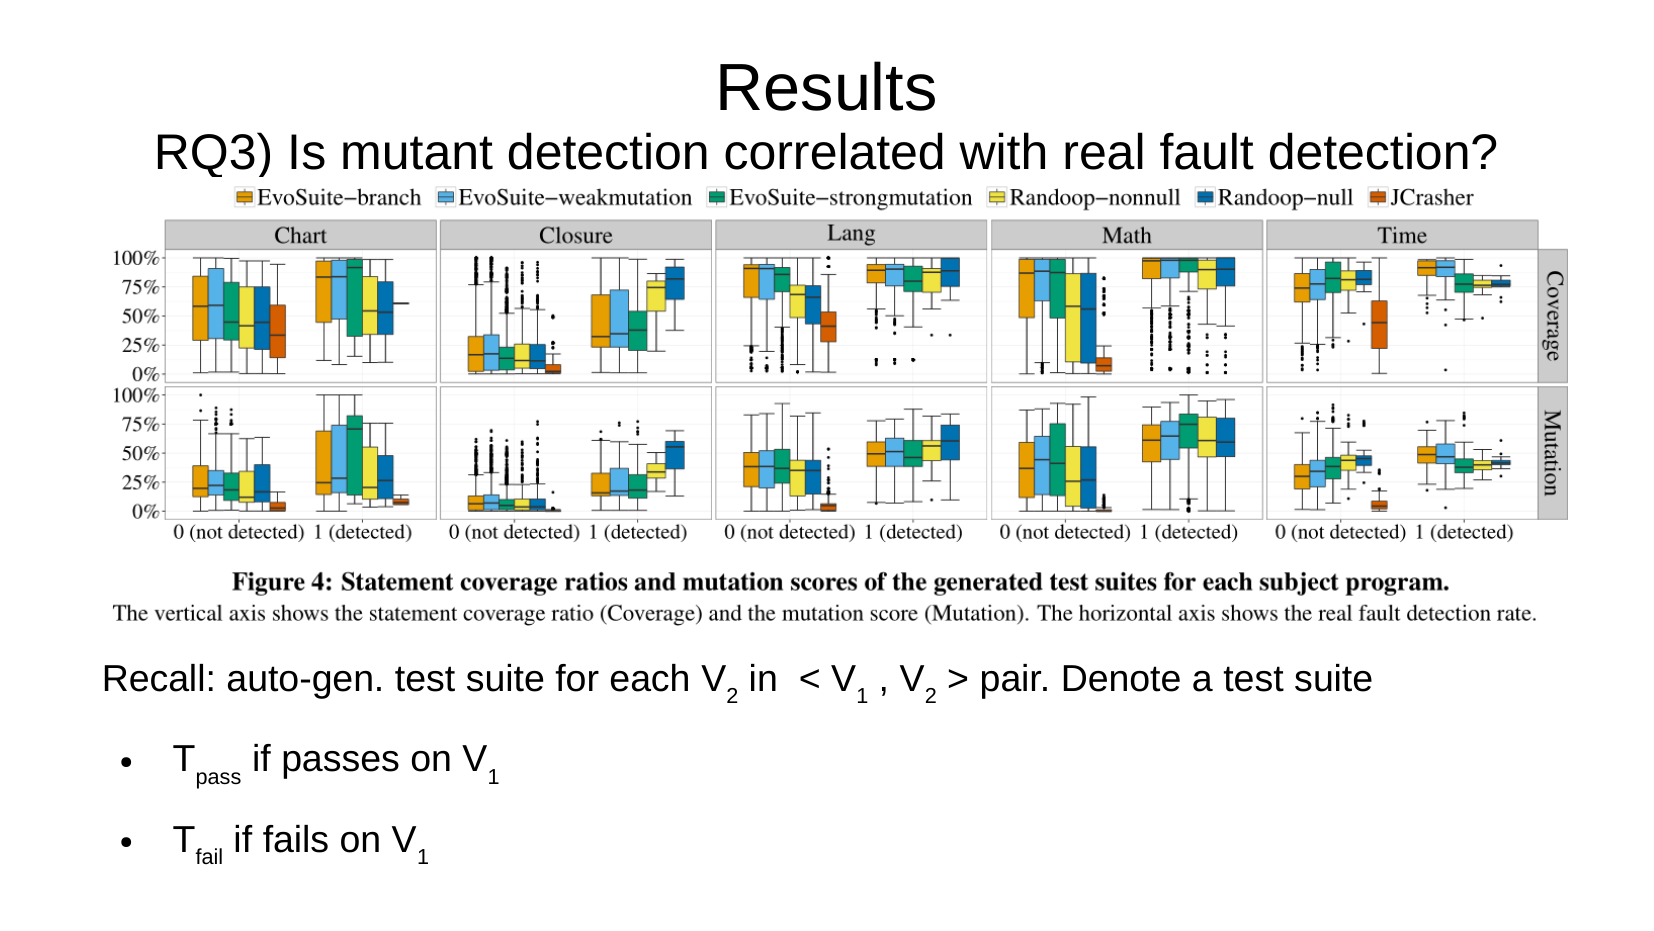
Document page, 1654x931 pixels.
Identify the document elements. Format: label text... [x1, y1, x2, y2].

list Recall: auto-gen. test suite for each V2 in < V1 , V2 > pair. Denote a test suite Tpass if passes on V1 Tfail if fails on V1 [101, 657, 1591, 916]
picture [108, 177, 1576, 631]
title Results RQ3) Is mutant detection correlated with real fault detection? [82, 37, 1571, 193]
